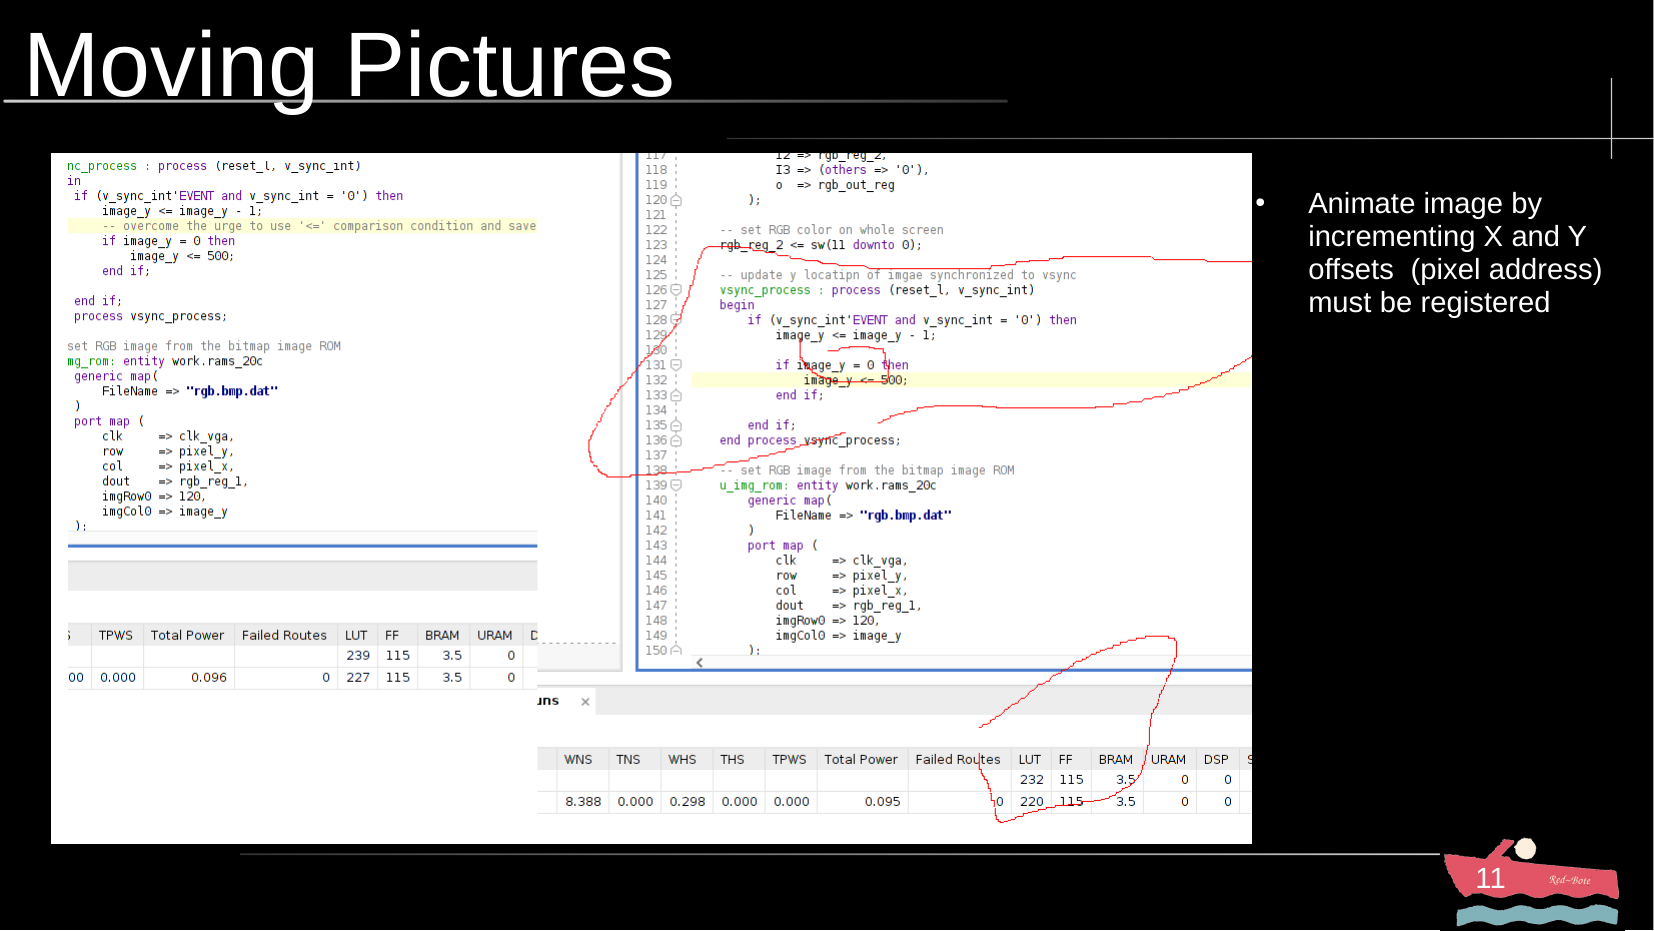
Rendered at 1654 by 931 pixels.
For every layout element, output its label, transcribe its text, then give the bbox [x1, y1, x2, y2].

title Moving Pictures [23, 11, 1589, 119]
picture [51, 153, 1252, 844]
list Animate image by incrementing X and Y offsets (pixel address) must be registered [1252, 187, 1613, 615]
picture [1440, 830, 1625, 931]
